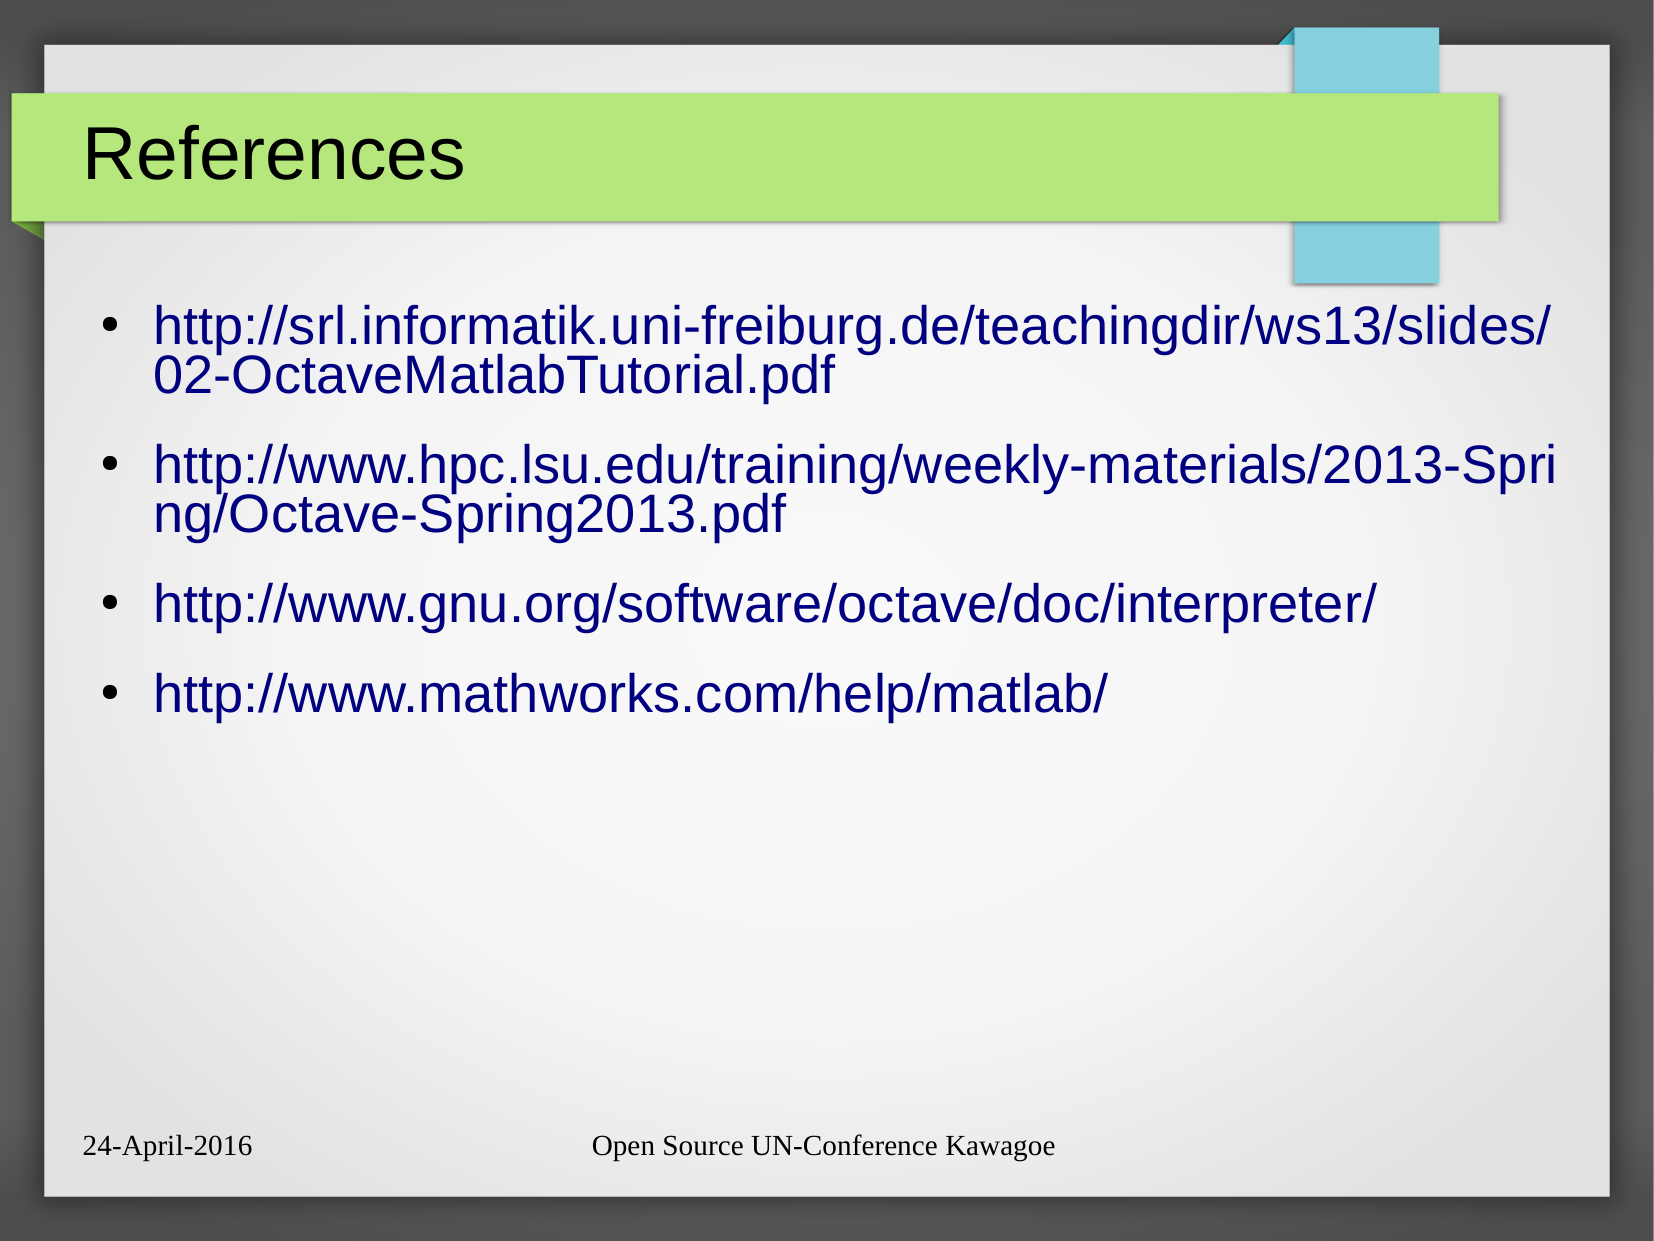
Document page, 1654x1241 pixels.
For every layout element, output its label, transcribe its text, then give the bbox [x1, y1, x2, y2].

picture [0, 0, 1654, 1241]
list http://srl.informatik.uni-freiburg.de/teachingdir/ws13/slides/02-OctaveMatlabTutorial.pdf http://www.hpc.lsu.edu/training/weekly-materials/2013-Spring/Octave-Spring2013.pdf http://www.gnu.org/software/octave/doc/interpreter/ http://www.mathworks.com/help/matlab/ [82, 295, 1571, 1015]
title References [82, 94, 1264, 213]
